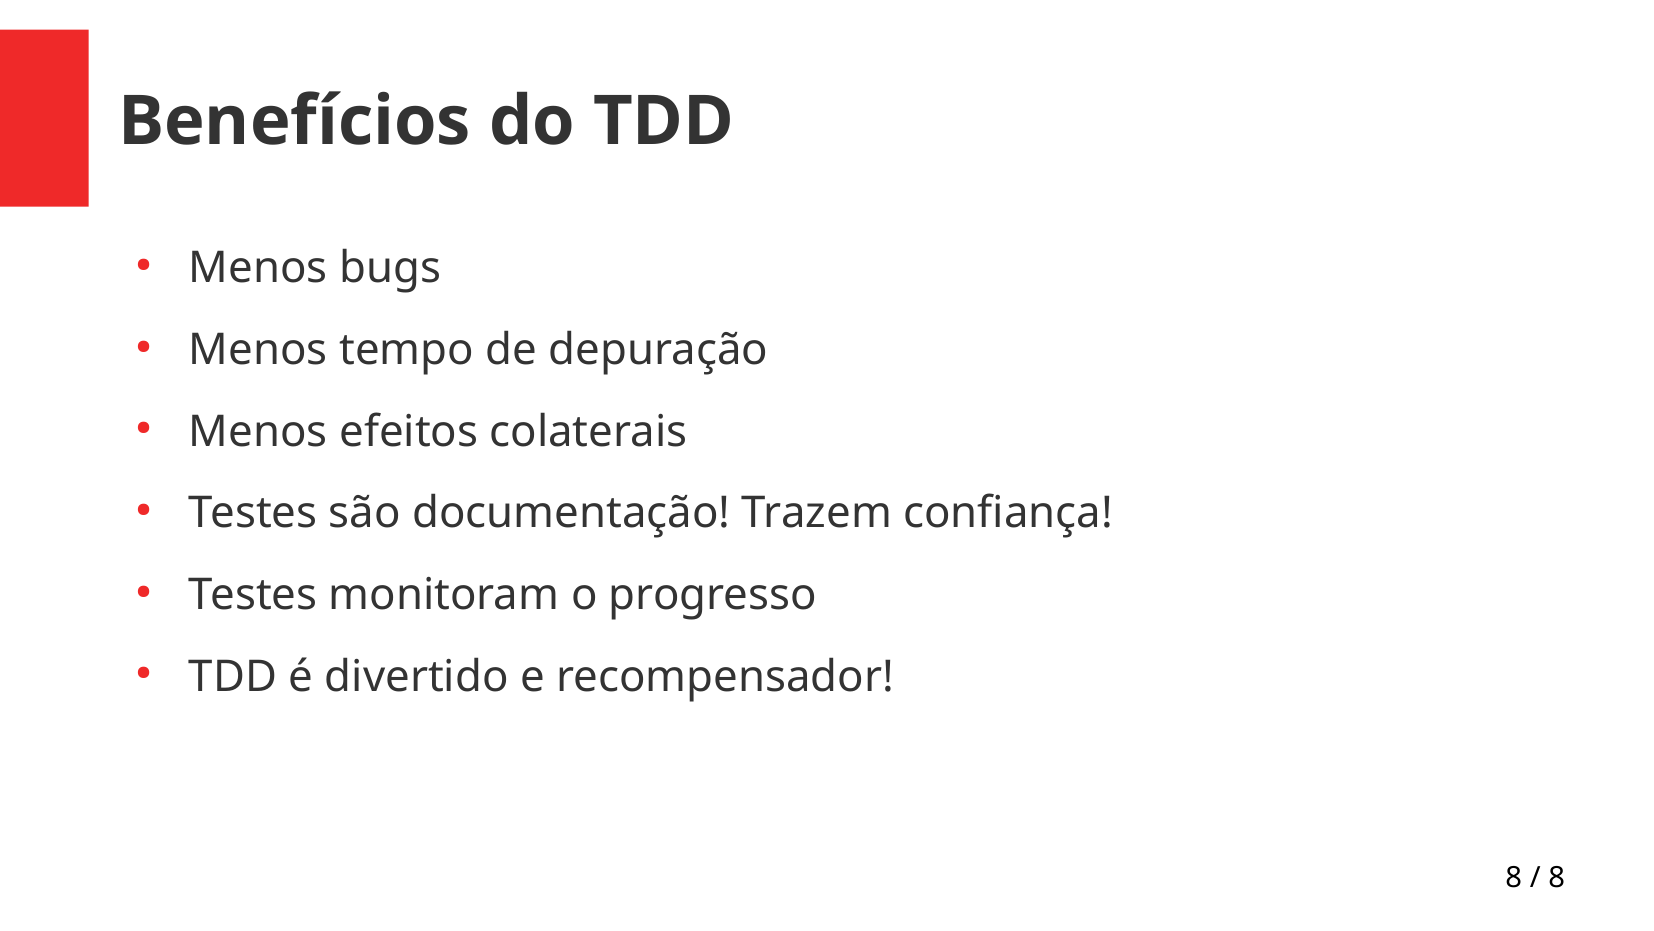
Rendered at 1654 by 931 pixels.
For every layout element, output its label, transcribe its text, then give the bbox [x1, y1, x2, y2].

title Benefícios do TDD [118, 29, 1595, 207]
list Menos bugs Menos tempo de depuração Menos efeitos colaterais Testes são documentação! Trazem confiança! Testes monitoram o progresso TDD é divertido e recompensador! [118, 236, 1595, 798]
